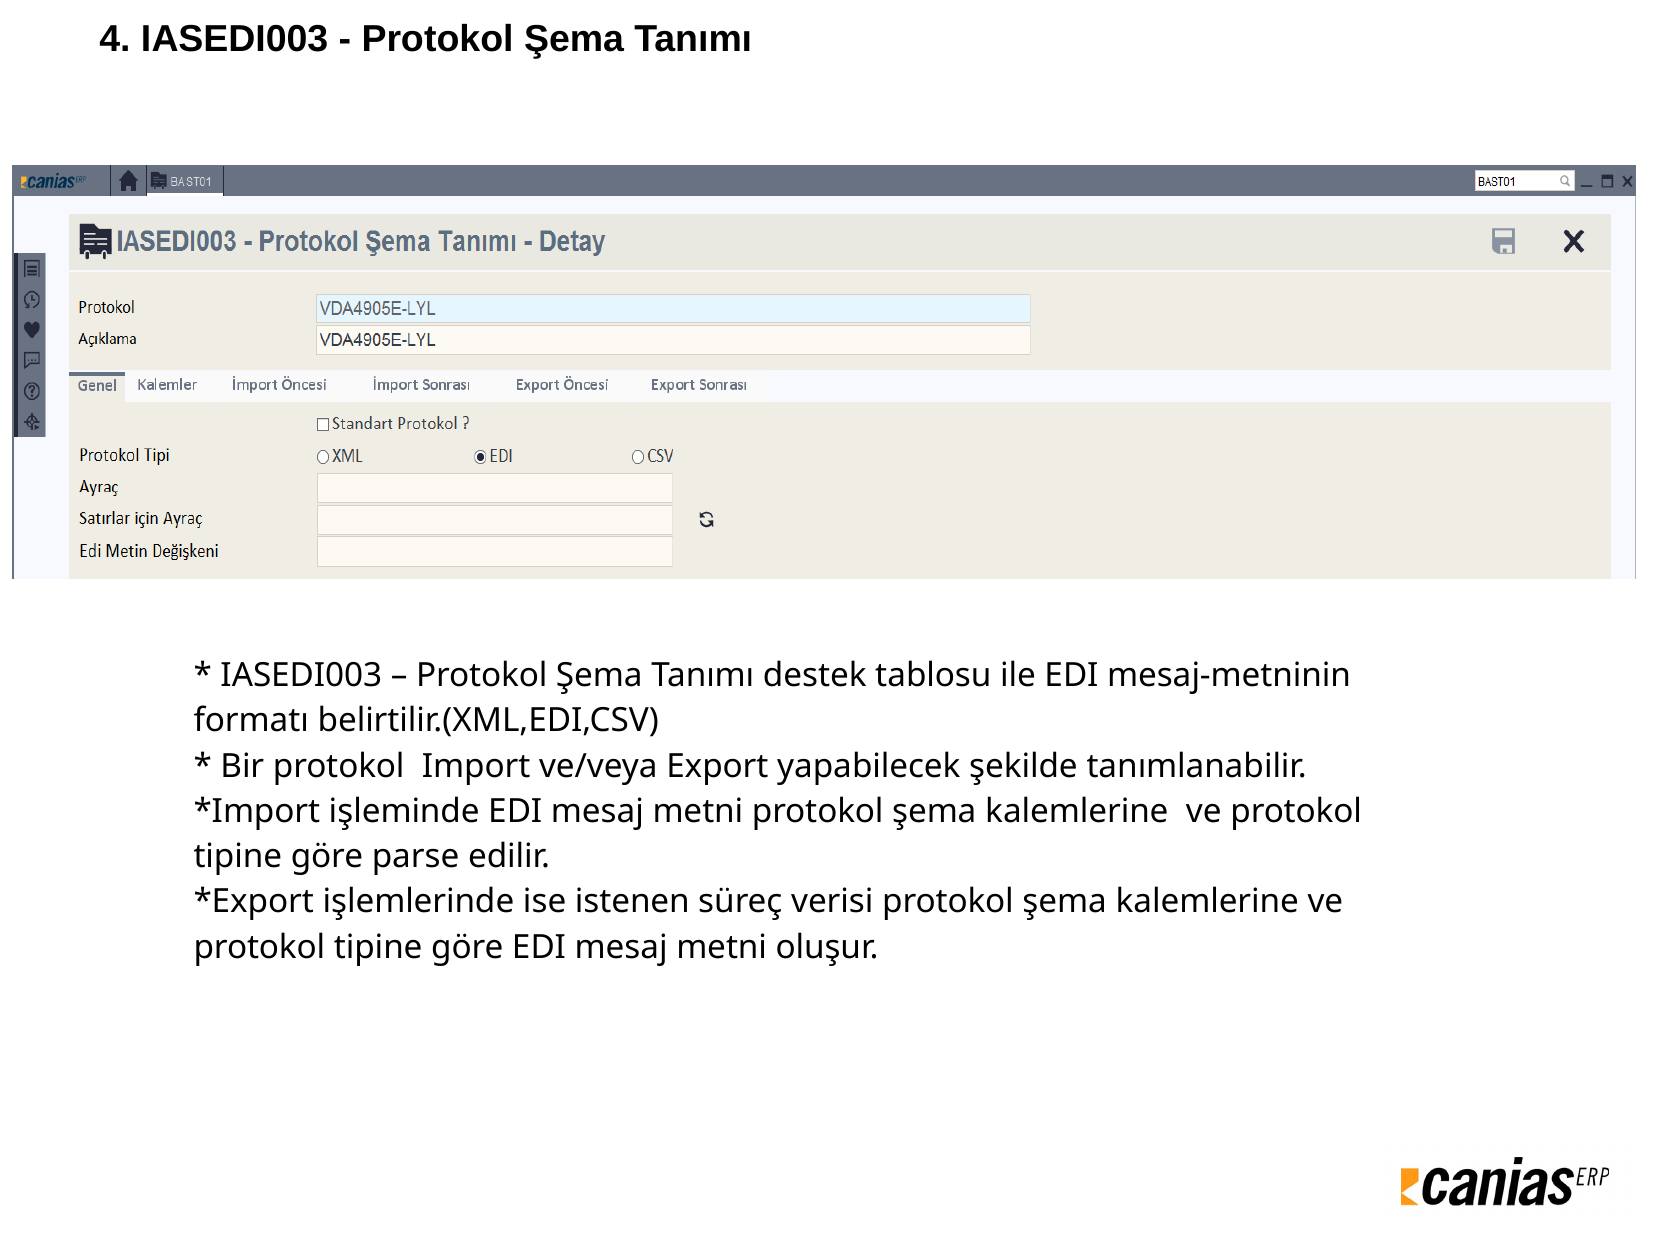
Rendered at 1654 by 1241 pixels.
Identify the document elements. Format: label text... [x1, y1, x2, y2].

picture [1375, 1139, 1635, 1223]
picture [12, 165, 1636, 579]
text_box * IASEDI003 – Protokol Şema Tanımı destek tablosu ile EDI mesaj-metninin formatı belirtilir.(XML,EDI,CSV) * Bir protokol Import ve/veya Export yapabilecek şekilde tanımlanabilir. *Import işleminde EDI mesaj metni protokol şema kalemlerine ve protokol tipine göre parse edilir. *Export işlemlerinde ise istenen süreç verisi protokol şema kalemlerine ve protokol tipine göre EDI mesaj metni oluşur. [178, 643, 1471, 963]
text_box 4. IASEDI003 - Protokol Şema Tanımı [10, 6, 1624, 65]
